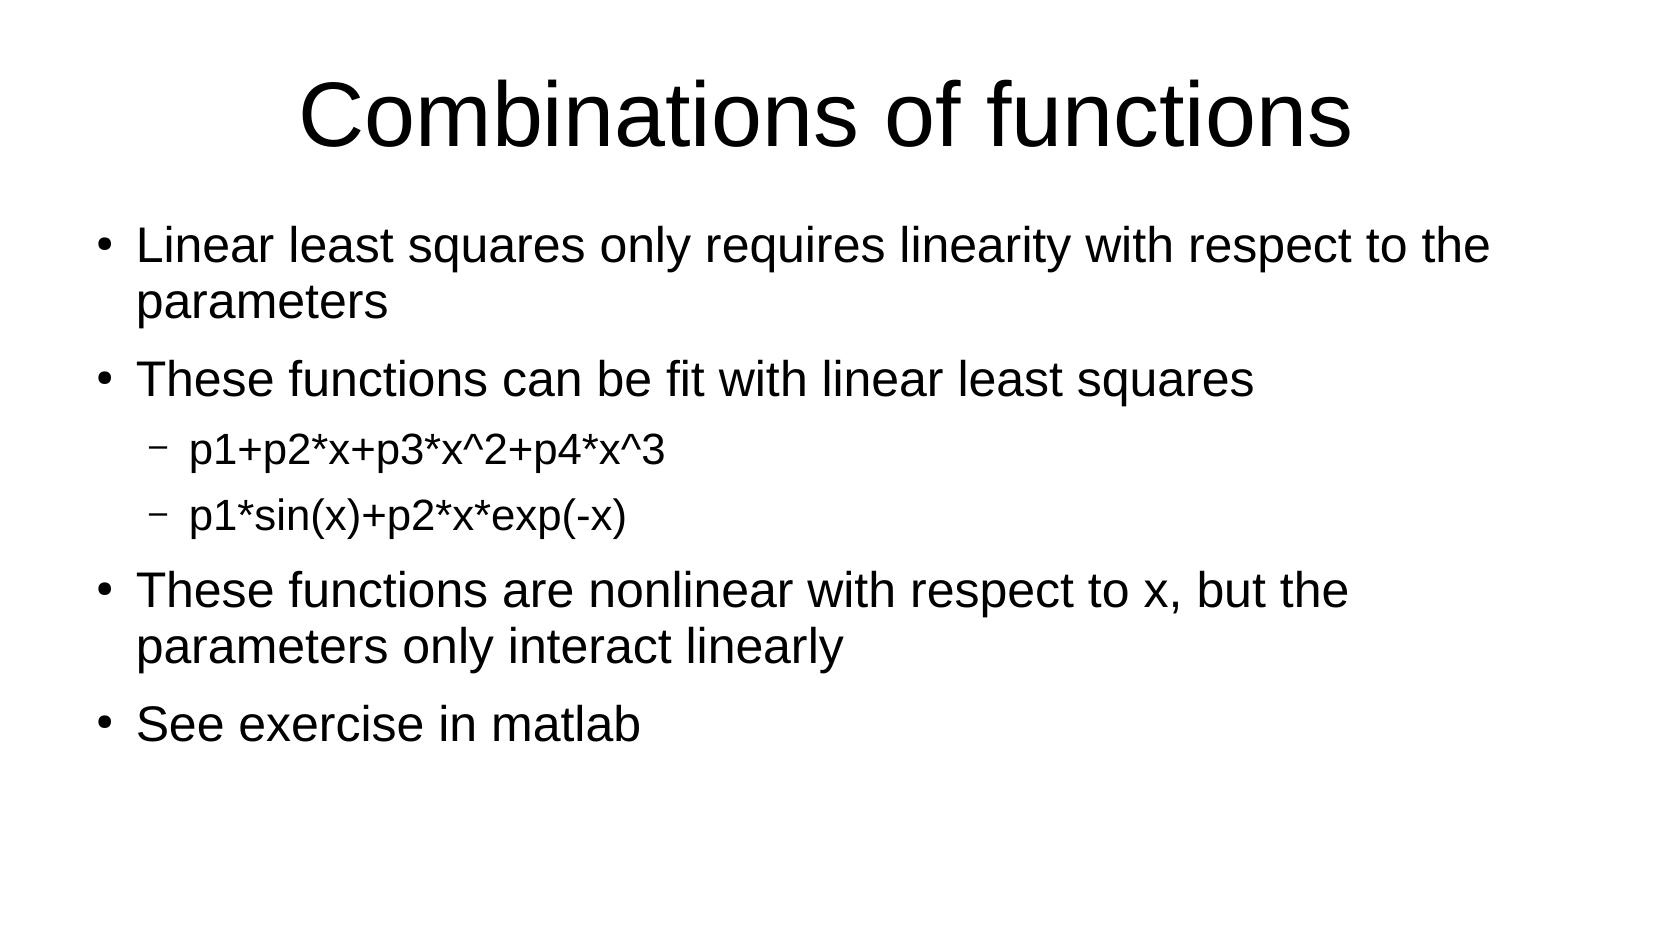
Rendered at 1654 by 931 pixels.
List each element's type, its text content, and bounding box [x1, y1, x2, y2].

title Combinations of functions [82, 37, 1571, 193]
list Linear least squares only requires linearity with respect to the parameters These functions can be fit with linear least squares p1+p2*x+p3*x^2+p4*x^3 p1*sin(x)+p2*x*exp(-x) These functions are nonlinear with respect to x, but the parameters only interact linearly See exercise in matlab [82, 217, 1571, 758]
